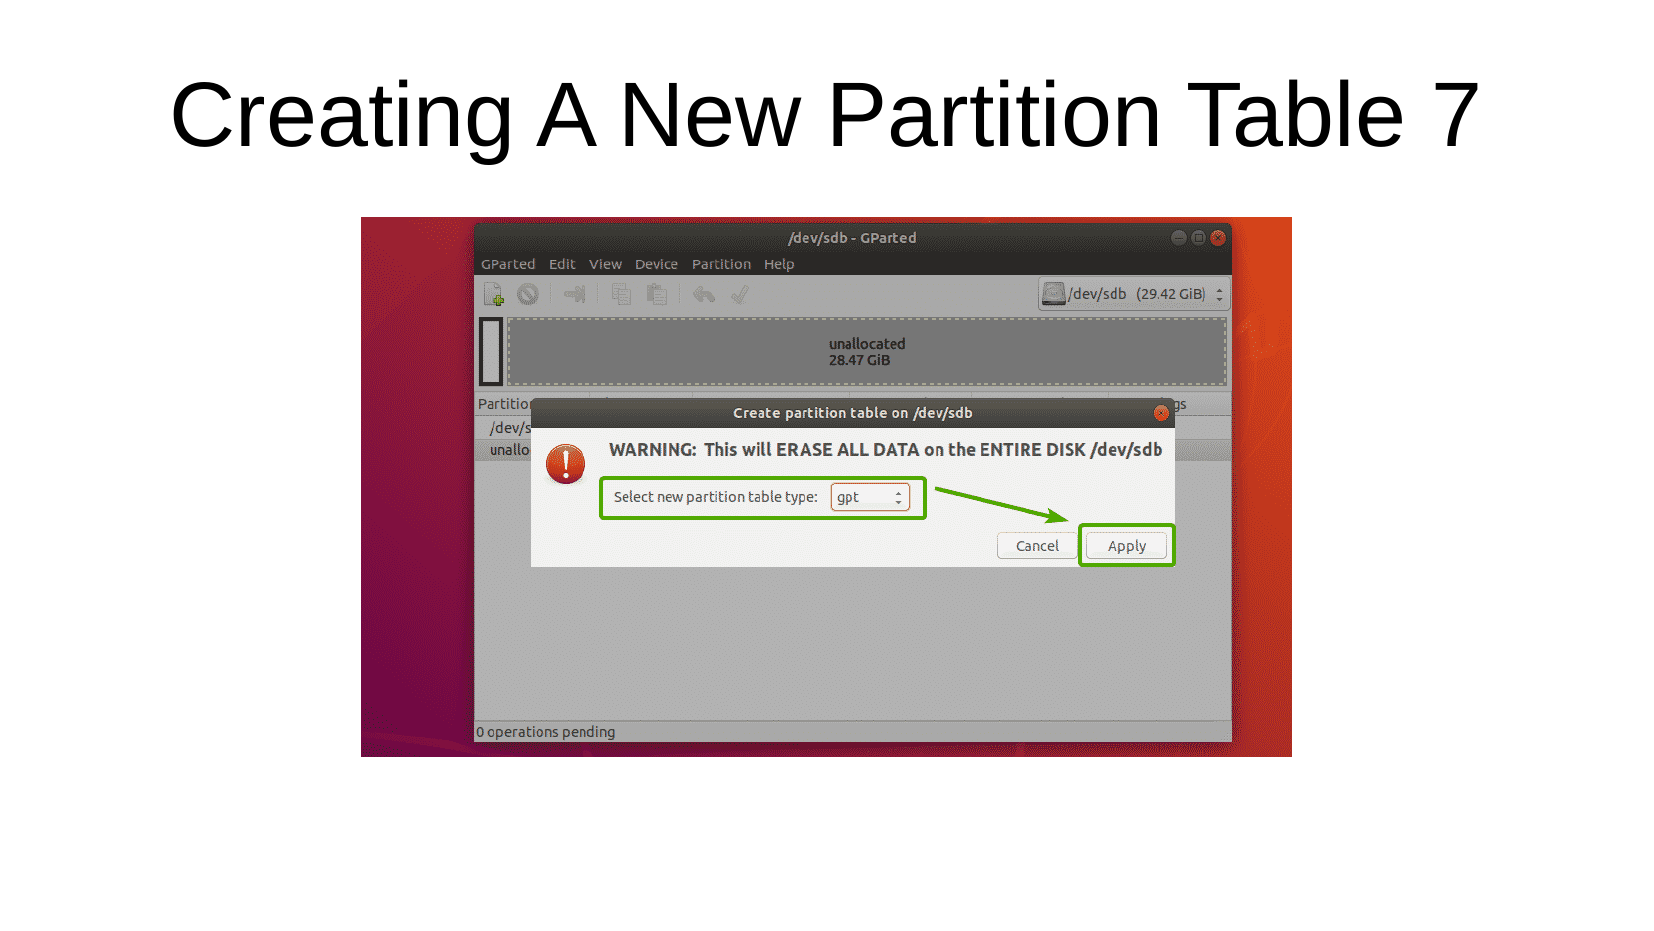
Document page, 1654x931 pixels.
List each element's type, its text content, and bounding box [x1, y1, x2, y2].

picture [361, 217, 1292, 758]
title Creating A New Partition Table 7 [82, 37, 1571, 193]
